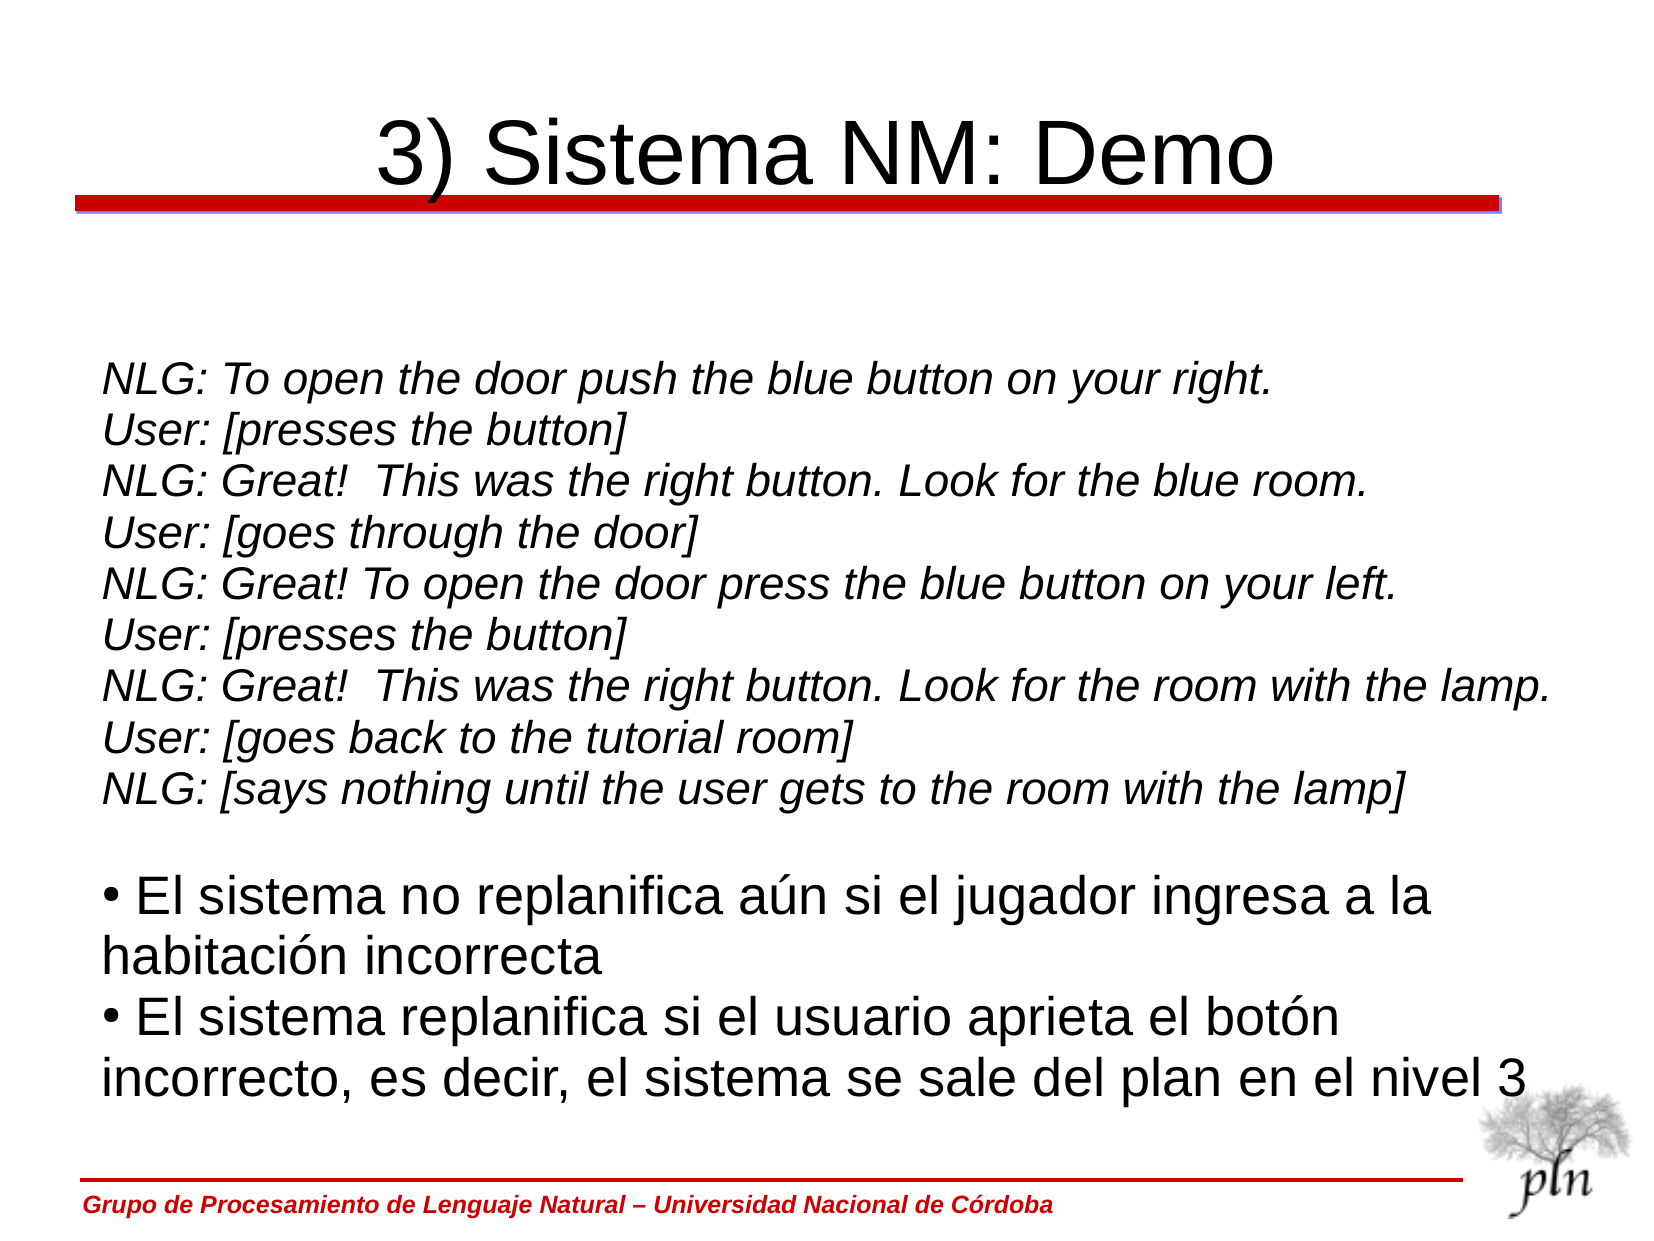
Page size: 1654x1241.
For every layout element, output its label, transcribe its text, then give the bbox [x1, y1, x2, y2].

picture [1477, 1083, 1635, 1219]
title 3) Sistema NM: Demo [82, 56, 1571, 250]
text_box NLG: To open the door push the blue button on your right. User: [presses the button] NLG: Great! This was the right button. Look for the blue room. User: [goes through the door] NLG: Great! To open the door press the blue button on your left. User: [presses the button] NLG: Great! This was the right button. Look for the room with the lamp. User: [goes back to the tutorial room] NLG: [says nothing until the user gets to the room with the lamp] El sistema no replanifica aún si el jugador ingresa a la habitación incorrecta El sistema replanifica si el usuario aprieta el botón incorrecto, es decir, el sistema se sale del plan en el nivel 3 [86, 345, 1576, 1115]
